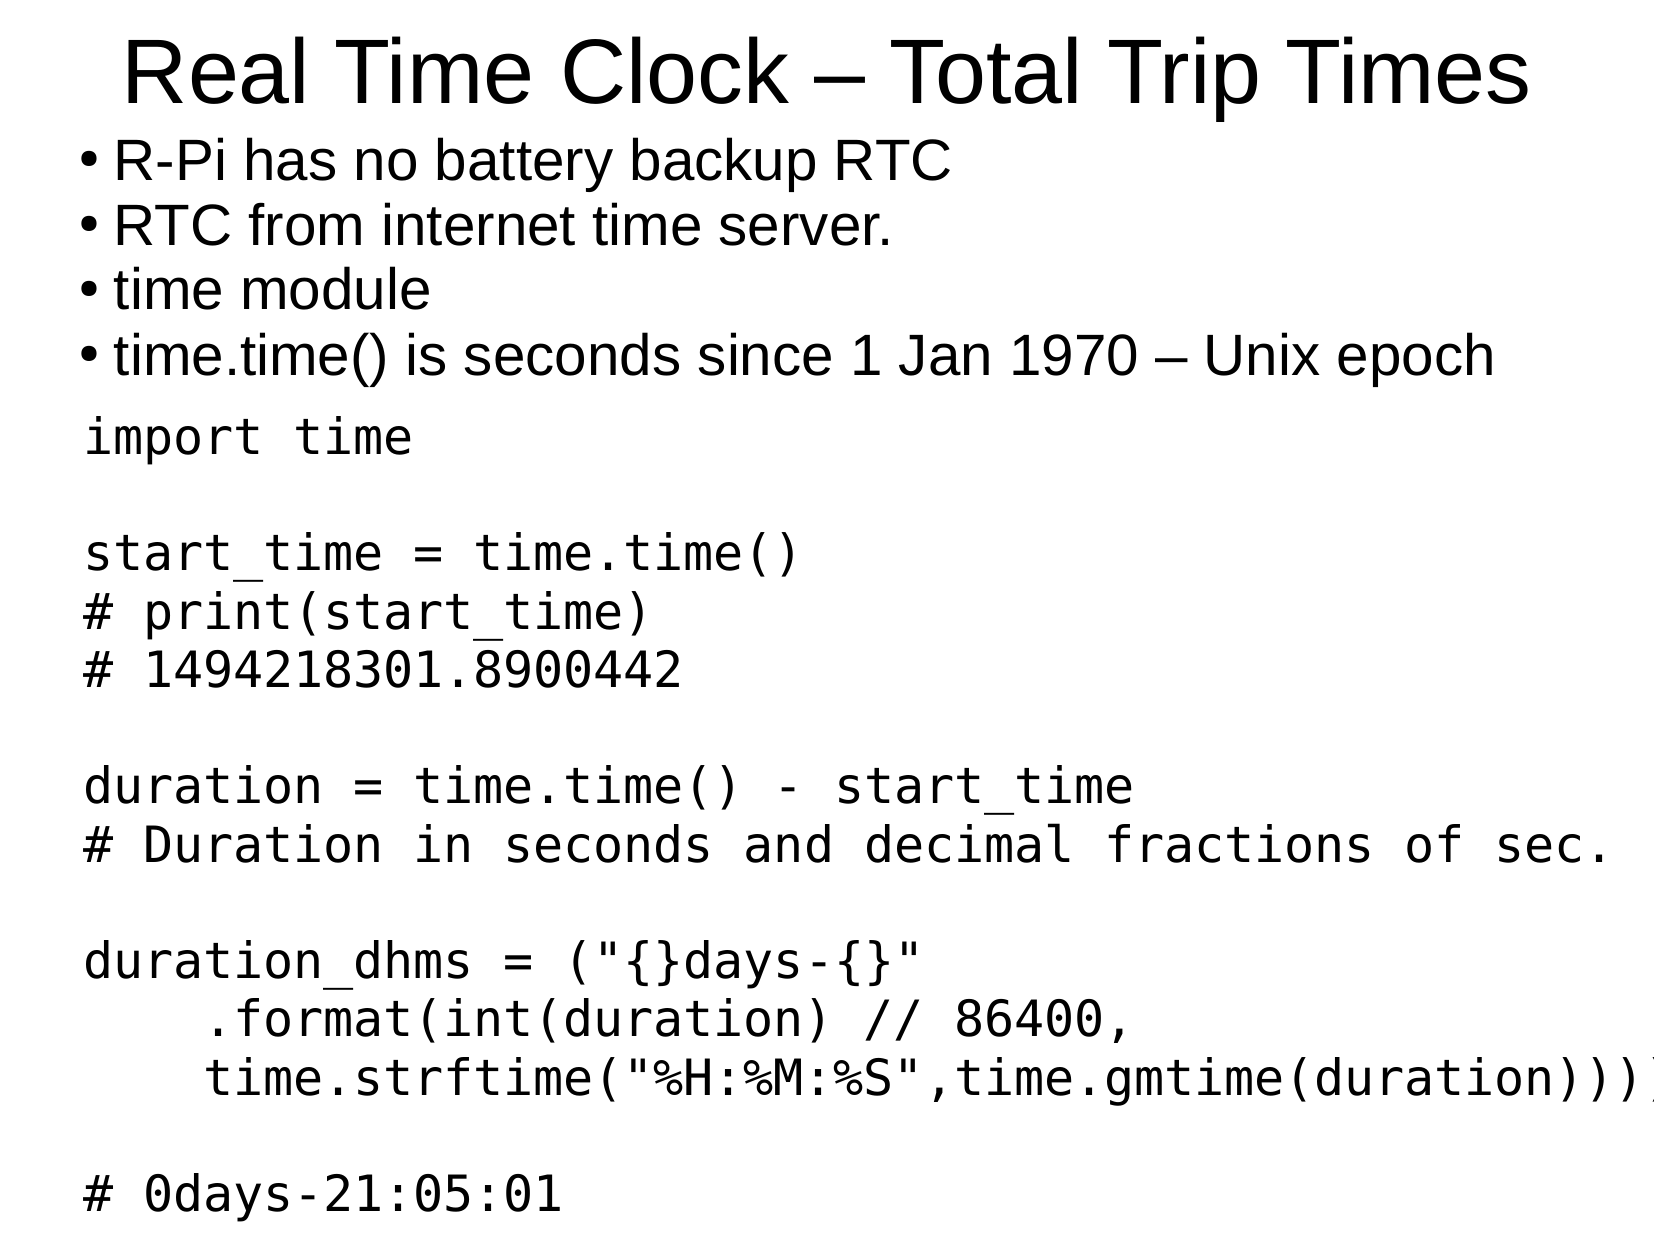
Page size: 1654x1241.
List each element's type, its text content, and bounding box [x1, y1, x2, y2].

text_box import time start_time = time.time() # print(start_time) # 1494218301.8900442 duration = time.time() - start_time # Duration in seconds and decimal fractions of sec. duration_dhms = ("{}days-{}" .format(int(duration) // 86400, time.strftime("%H:%M:%S",time.gmtime(duration)))) # 0days-21:05:01 [69, 400, 1654, 1231]
title Real Time Clock – Total Trip Times [19, 0, 1636, 145]
text_box R-Pi has no battery backup RTC RTC from internet time server. time module time.time() is seconds since 1 Jan 1970 – Unix epoch [78, 127, 1567, 388]
